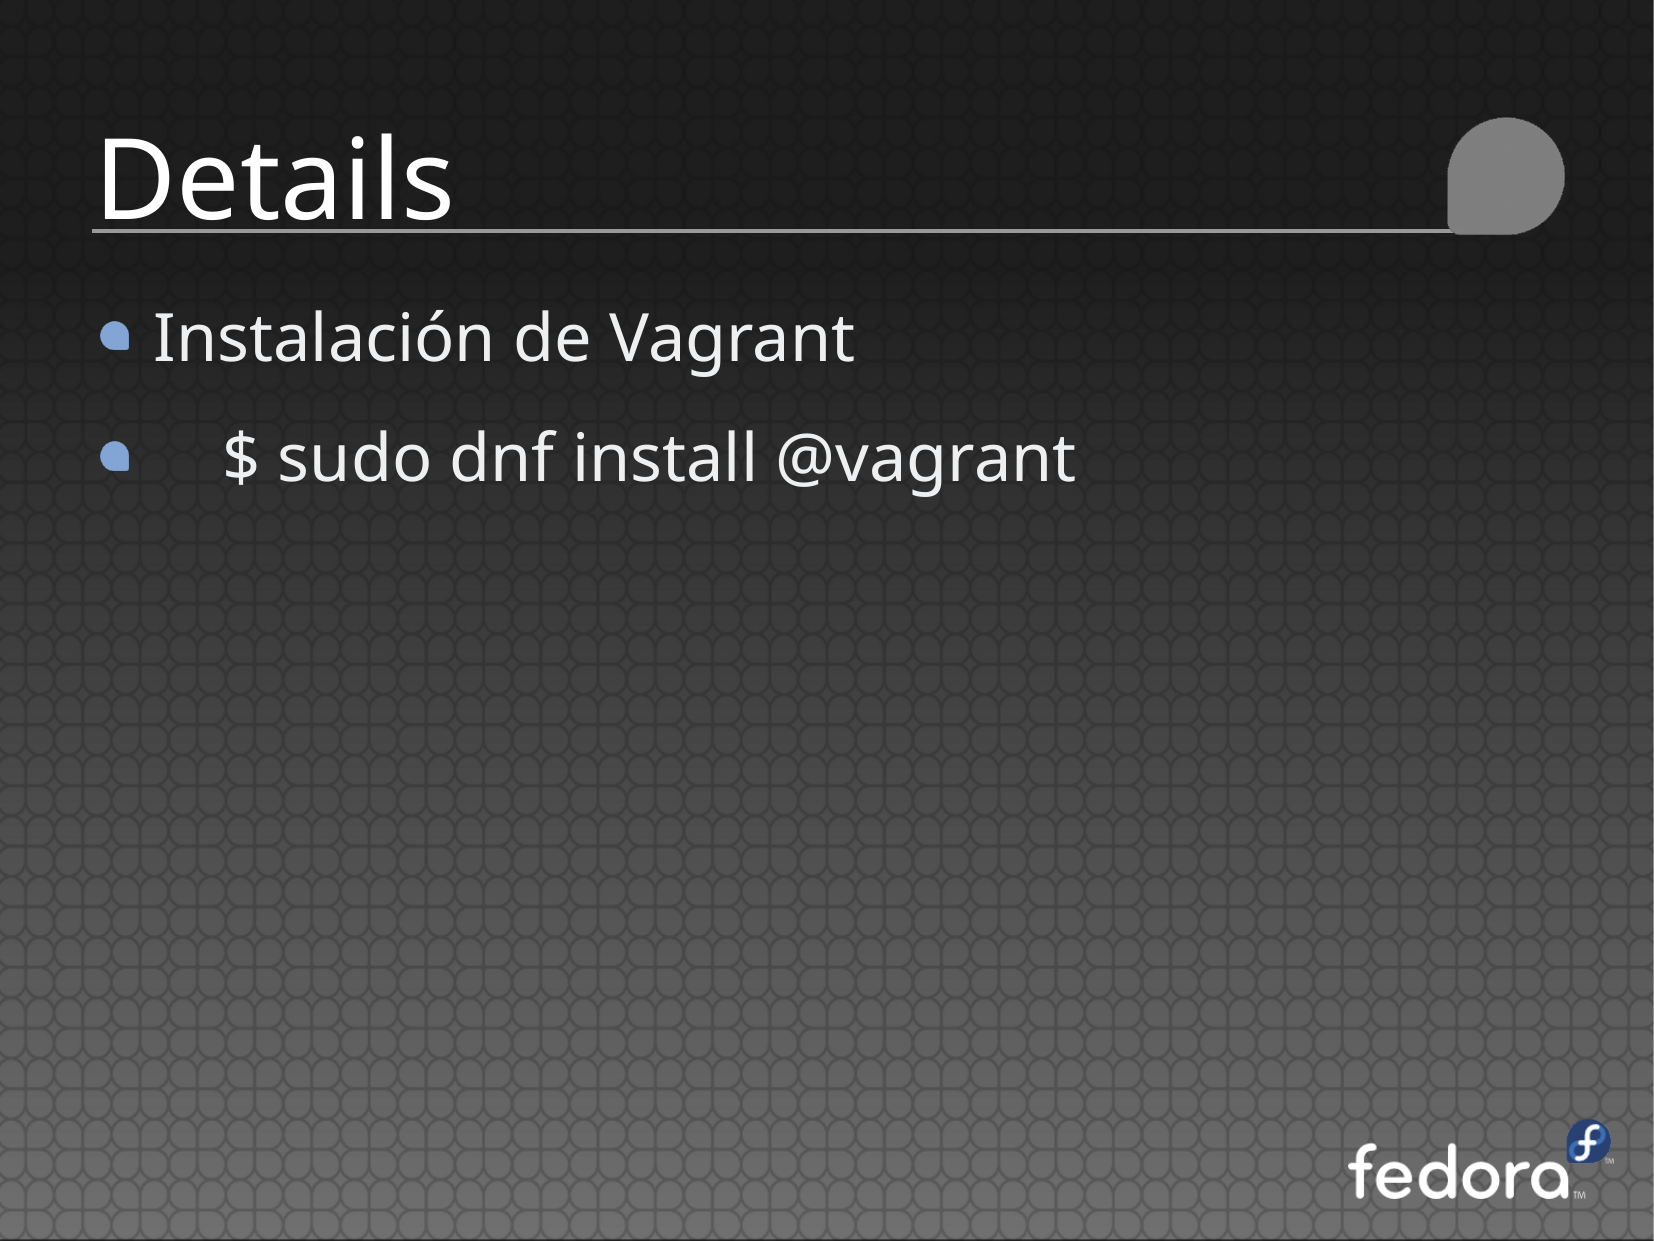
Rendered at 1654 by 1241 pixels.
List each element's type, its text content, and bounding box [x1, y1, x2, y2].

picture [0, 0, 1654, 1241]
title Details [94, 100, 1426, 251]
list Instalación de Vagrant $ sudo dnf install @vagrant [82, 290, 1571, 1094]
